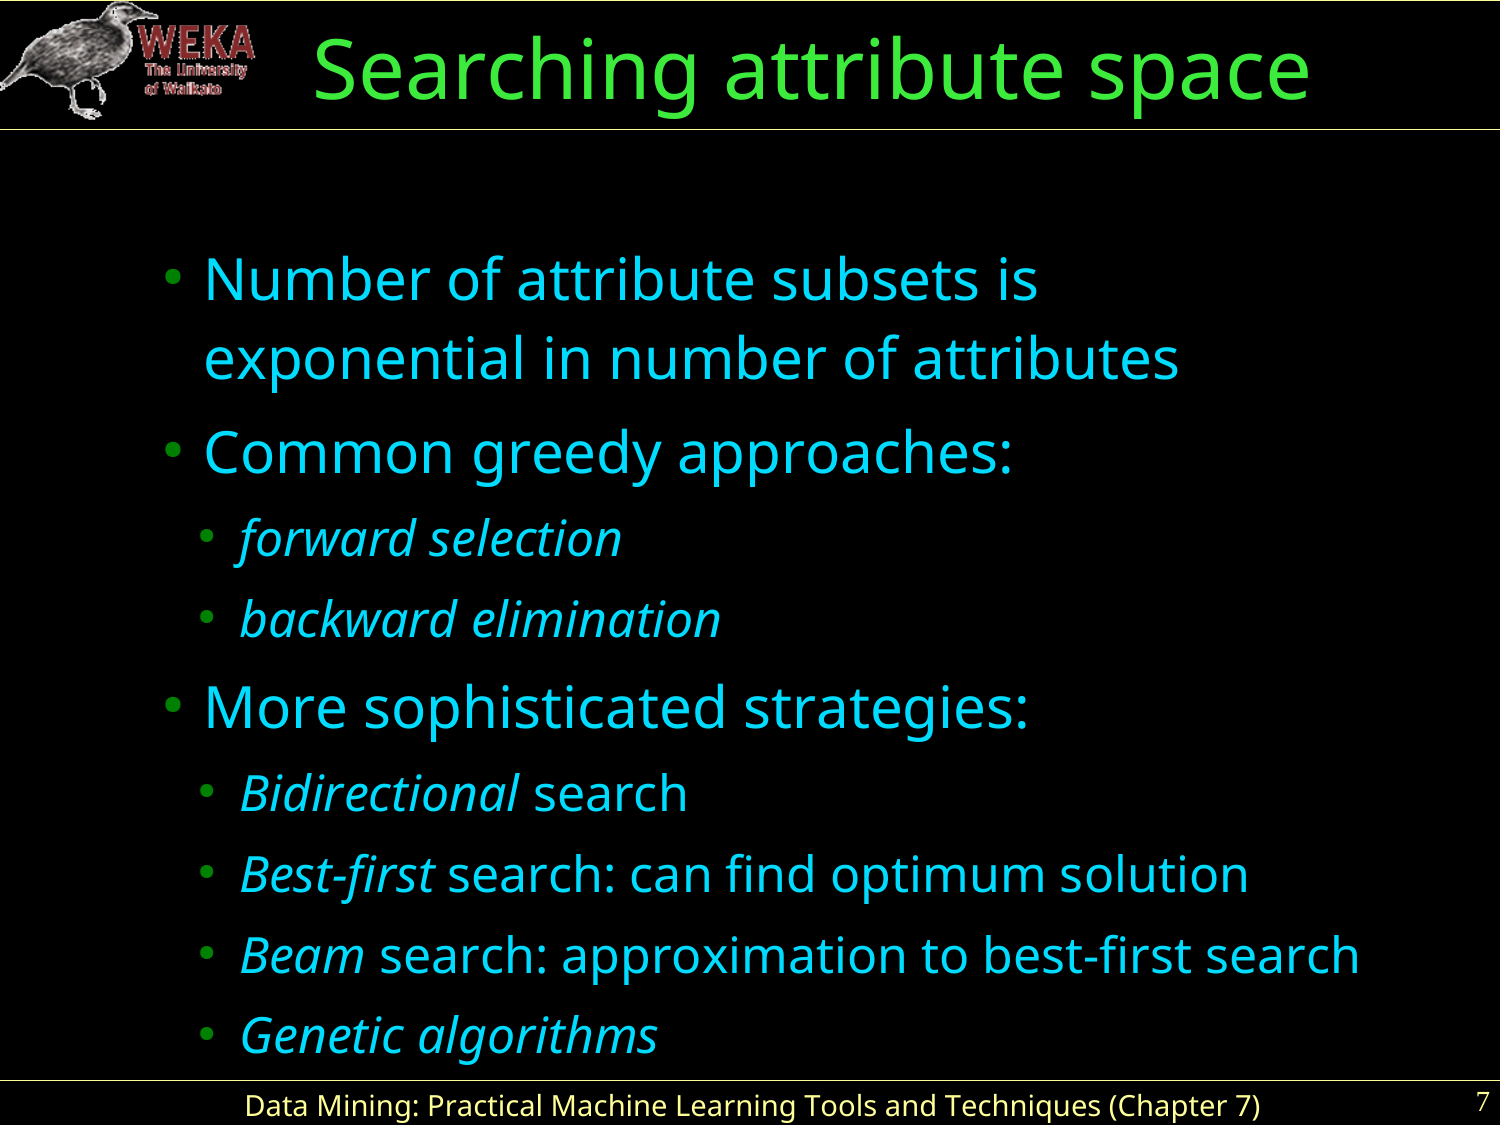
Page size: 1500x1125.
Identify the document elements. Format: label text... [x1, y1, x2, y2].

text_box Number of attribute subsets is exponential in number of attributes Common greedy approaches: forward selection backward elimination More sophisticated strategies: Bidirectional search Best-first search: can find optimum solution Beam search: approximation to best-first search Genetic algorithms [147, 231, 1411, 949]
title Searching attribute space [297, 0, 1500, 148]
picture [0, 1, 266, 129]
